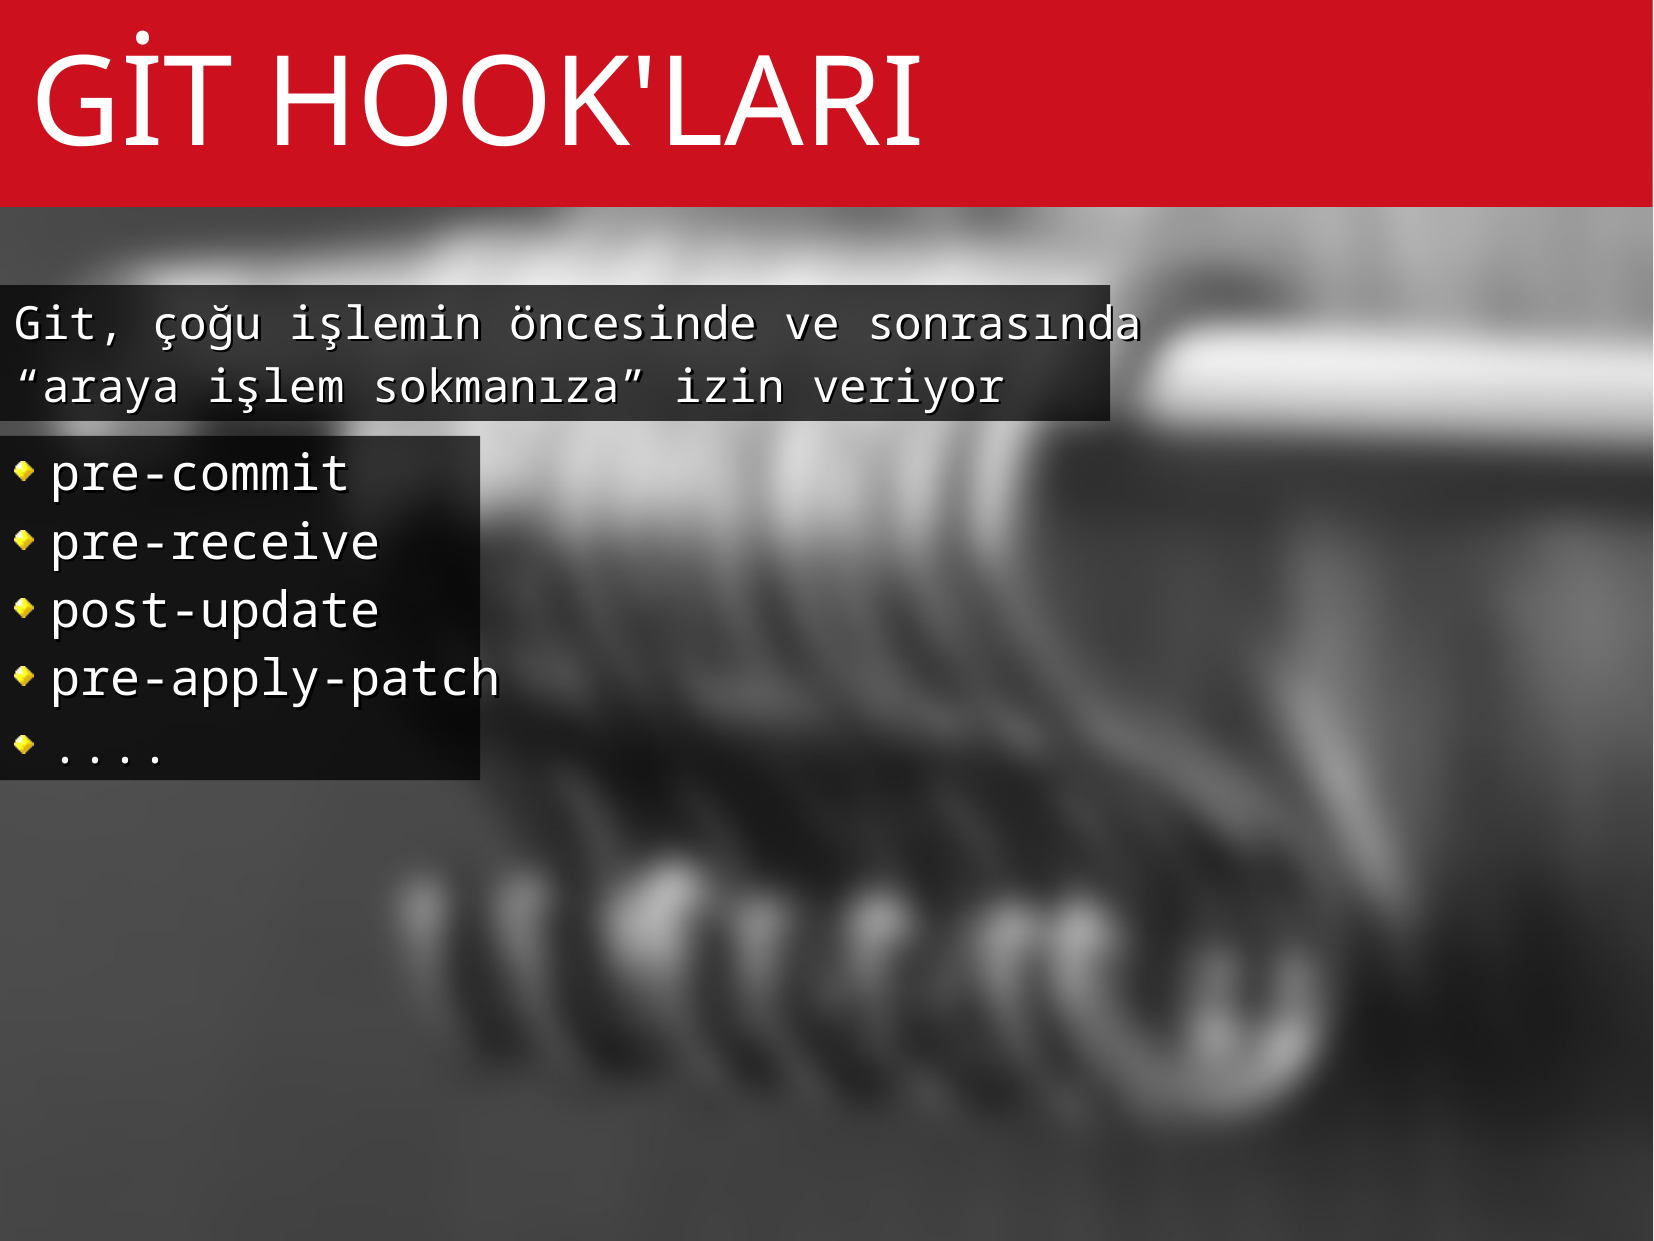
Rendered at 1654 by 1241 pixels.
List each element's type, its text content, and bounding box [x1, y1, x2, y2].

text_box pre-commit pre-receive post-update pre-apply-patch .... [0, 435, 481, 781]
picture [14, 461, 34, 481]
picture [0, 0, 1654, 1241]
picture [14, 598, 34, 618]
picture [14, 666, 34, 686]
text_box Git, çoğu işlemin öncesinde ve sonrasında “araya işlem sokmanıza” izin veriyor [0, 285, 1111, 421]
picture [14, 530, 34, 550]
picture [14, 735, 34, 754]
title GİT HOOK'LARI [0, 0, 1653, 207]
